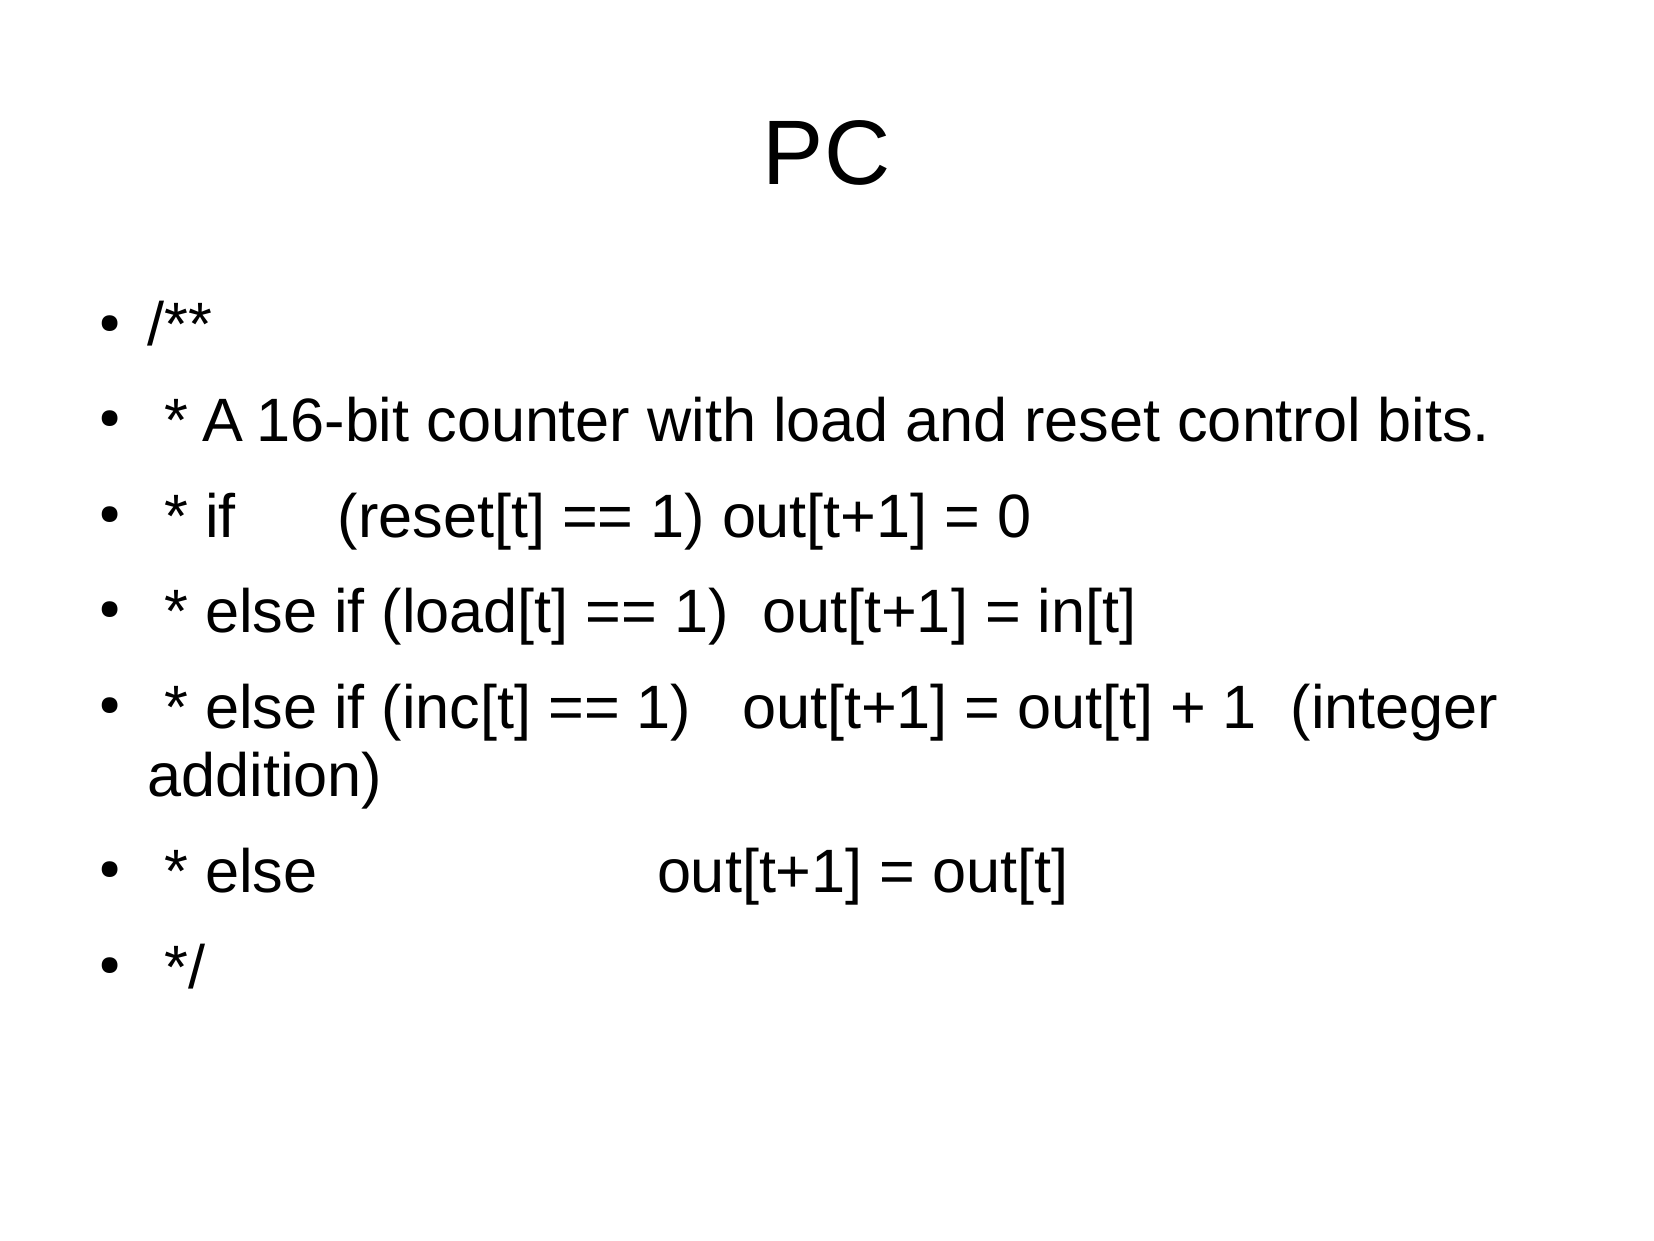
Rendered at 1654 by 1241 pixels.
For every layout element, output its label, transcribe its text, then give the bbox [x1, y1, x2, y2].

list /** * A 16-bit counter with load and reset control bits. * if (reset[t] == 1) out[t+1] = 0 * else if (load[t] == 1) out[t+1] = in[t] * else if (inc[t] == 1) out[t+1] = out[t] + 1 (integer addition) * else out[t+1] = out[t] */ [82, 290, 1571, 1010]
title PC [82, 49, 1571, 257]
